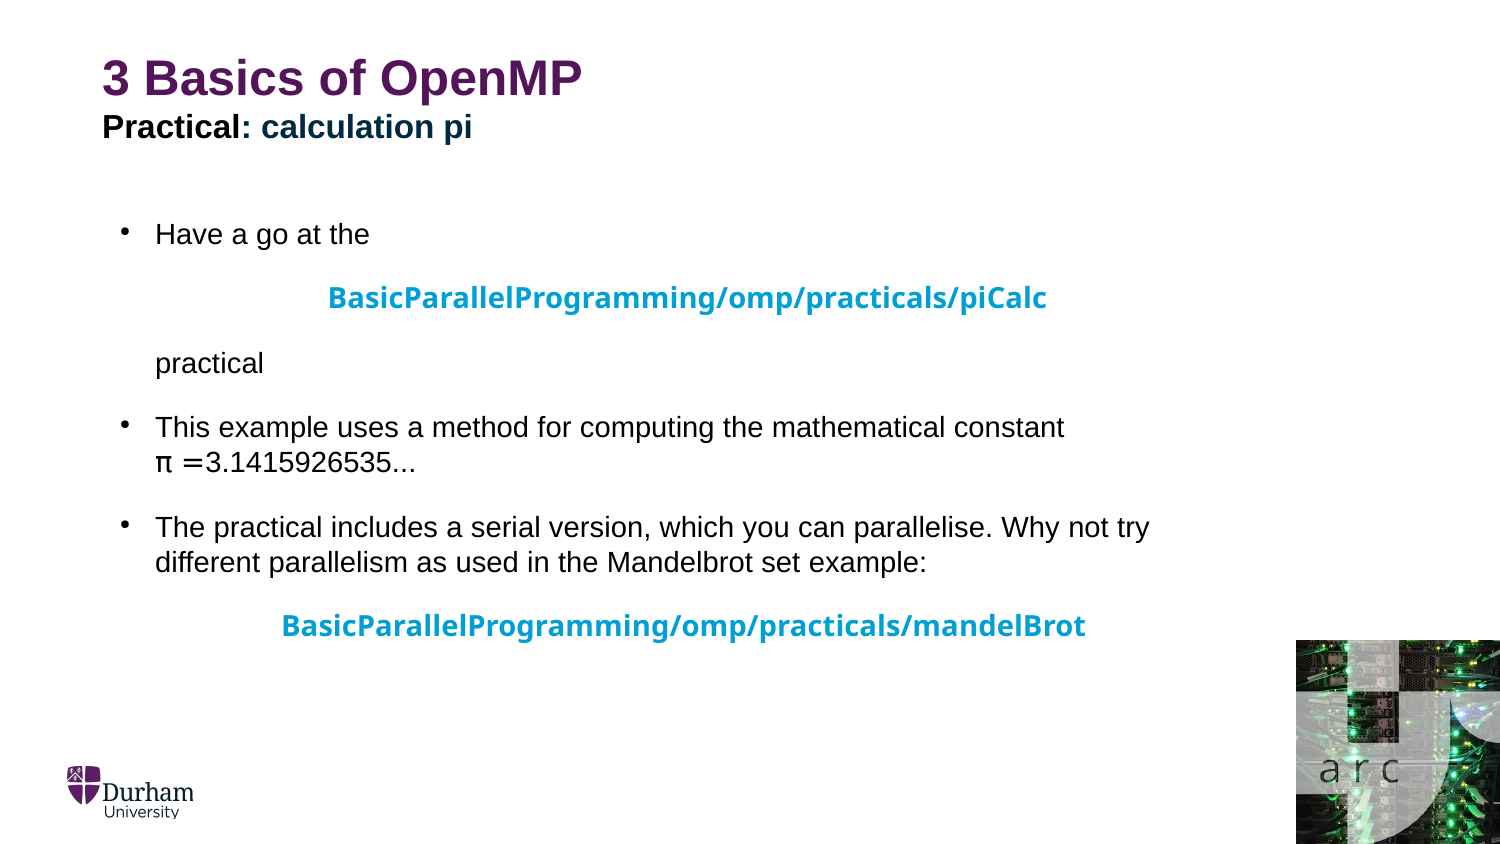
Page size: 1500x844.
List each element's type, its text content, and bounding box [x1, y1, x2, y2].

picture [67, 766, 193, 819]
title 3 Basics of OpenMP Practical: calculation pi [101, 45, 1399, 187]
list Have a go at the BasicParallelProgramming/omp/practicals/piCalc practical This example uses a method for computing the mathematical constant π =3.1415926535... The practical includes a serial version, which you can parallelise. Why not try different parallelism as used in the Mandelbrot set example: BasicParallelProgramming/omp/practicals/mandelBrot [101, 214, 1214, 349]
picture [1296, 640, 1500, 844]
